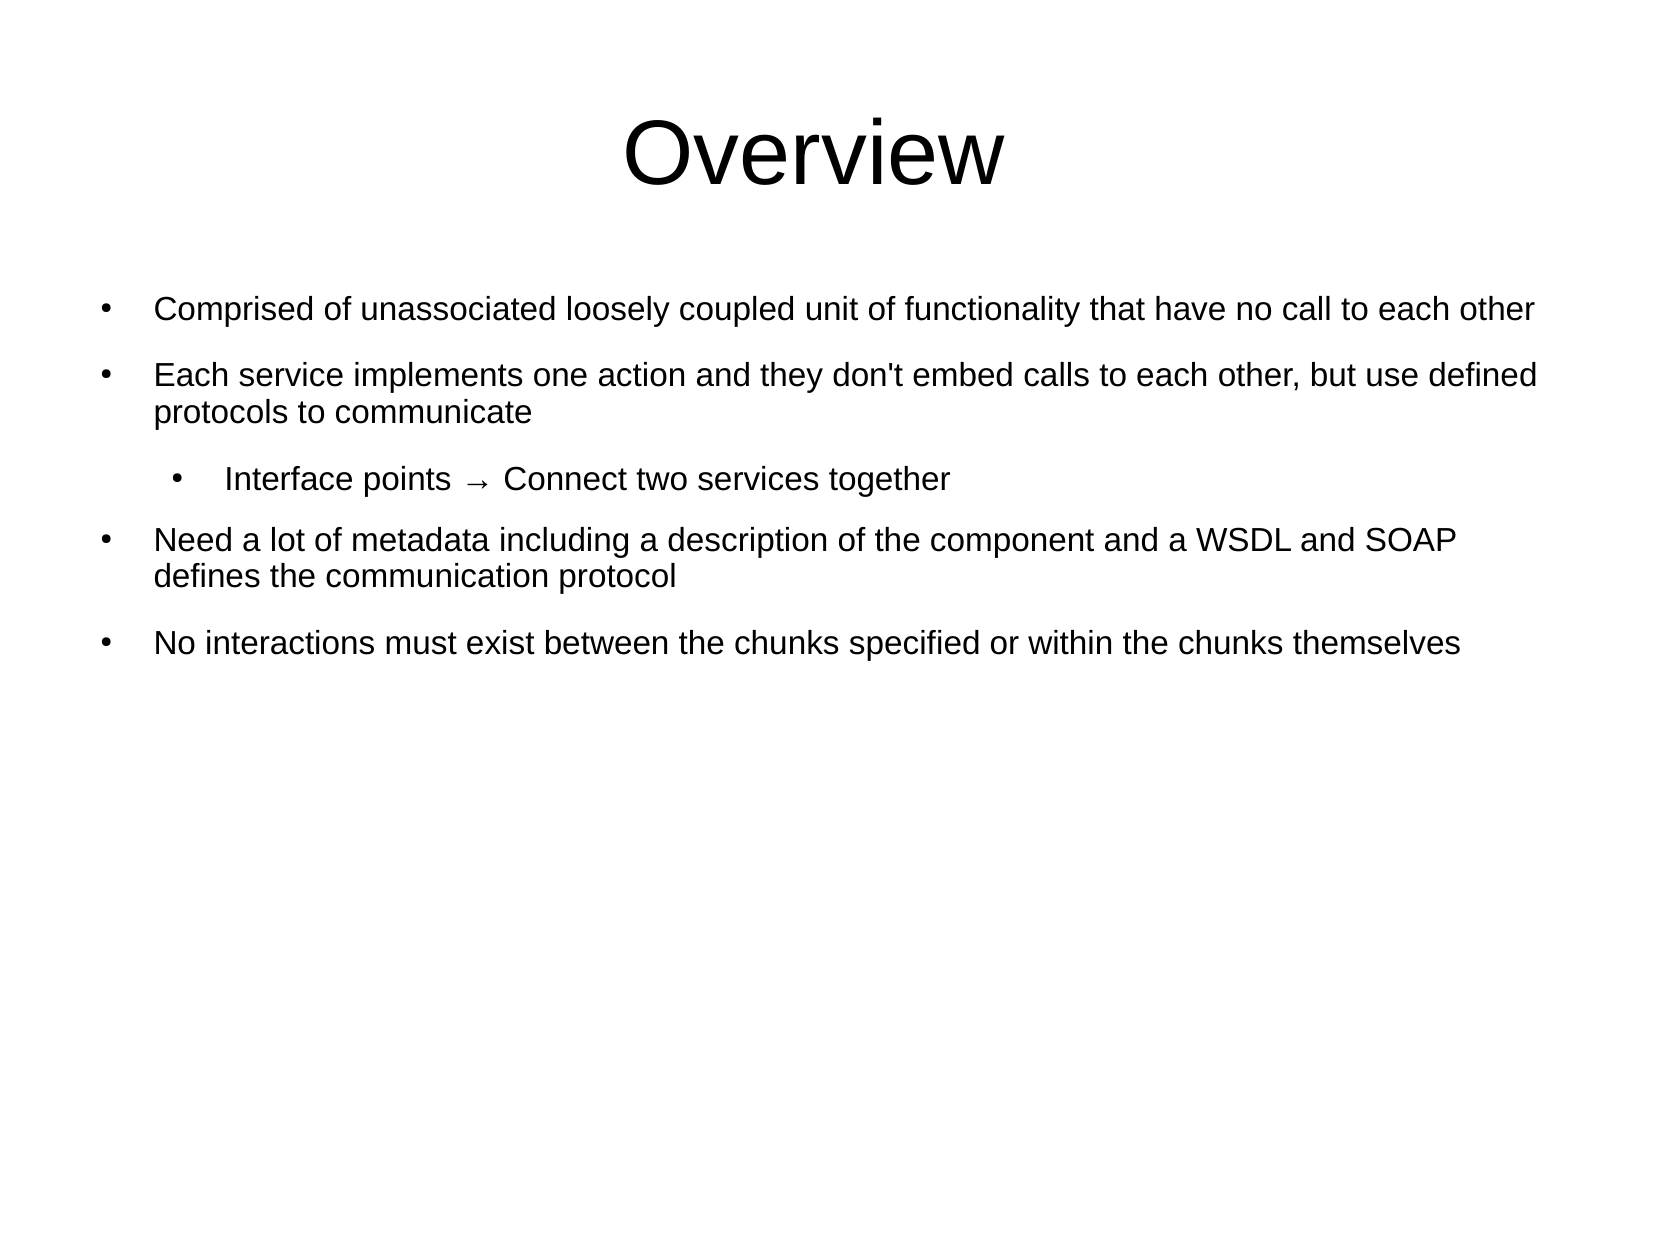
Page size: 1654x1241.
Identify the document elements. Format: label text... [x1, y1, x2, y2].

list Comprised of unassociated loosely coupled unit of functionality that have no call to each other Each service implements one action and they don't embed calls to each other, but use defined protocols to communicate Interface points → Connect two services together Need a lot of metadata including a description of the component and a WSDL and SOAP defines the communication protocol No interactions must exist between the chunks specified or within the chunks themselves [82, 290, 1571, 1109]
title Overview [82, 49, 1571, 257]
